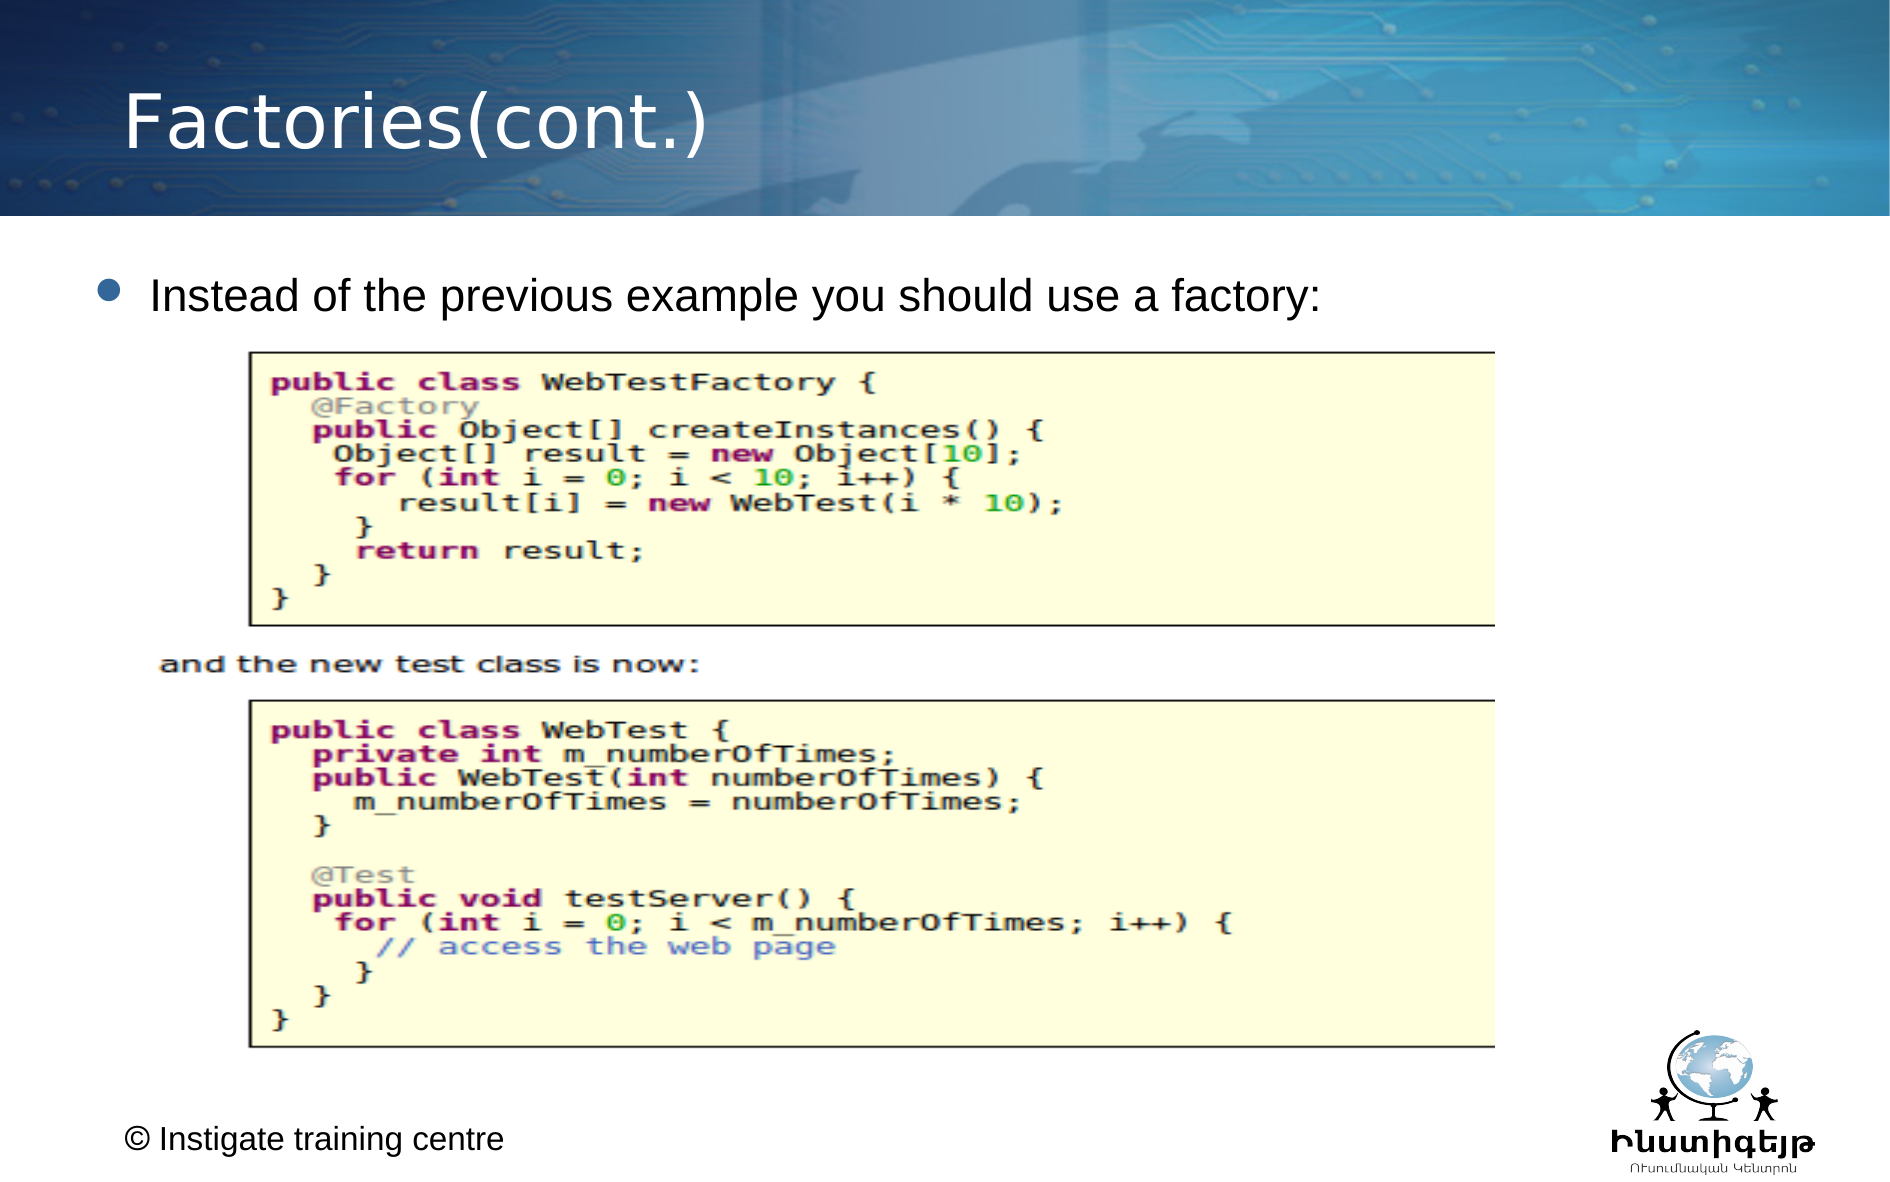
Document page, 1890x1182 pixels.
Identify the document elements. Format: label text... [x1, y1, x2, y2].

picture [0, 0, 1890, 216]
title Factories(cont.) [94, 47, 1793, 52]
list Instead of the previous example you should use a factory: [94, 275, 1794, 301]
picture [1612, 1030, 1815, 1175]
picture [145, 332, 1495, 1050]
